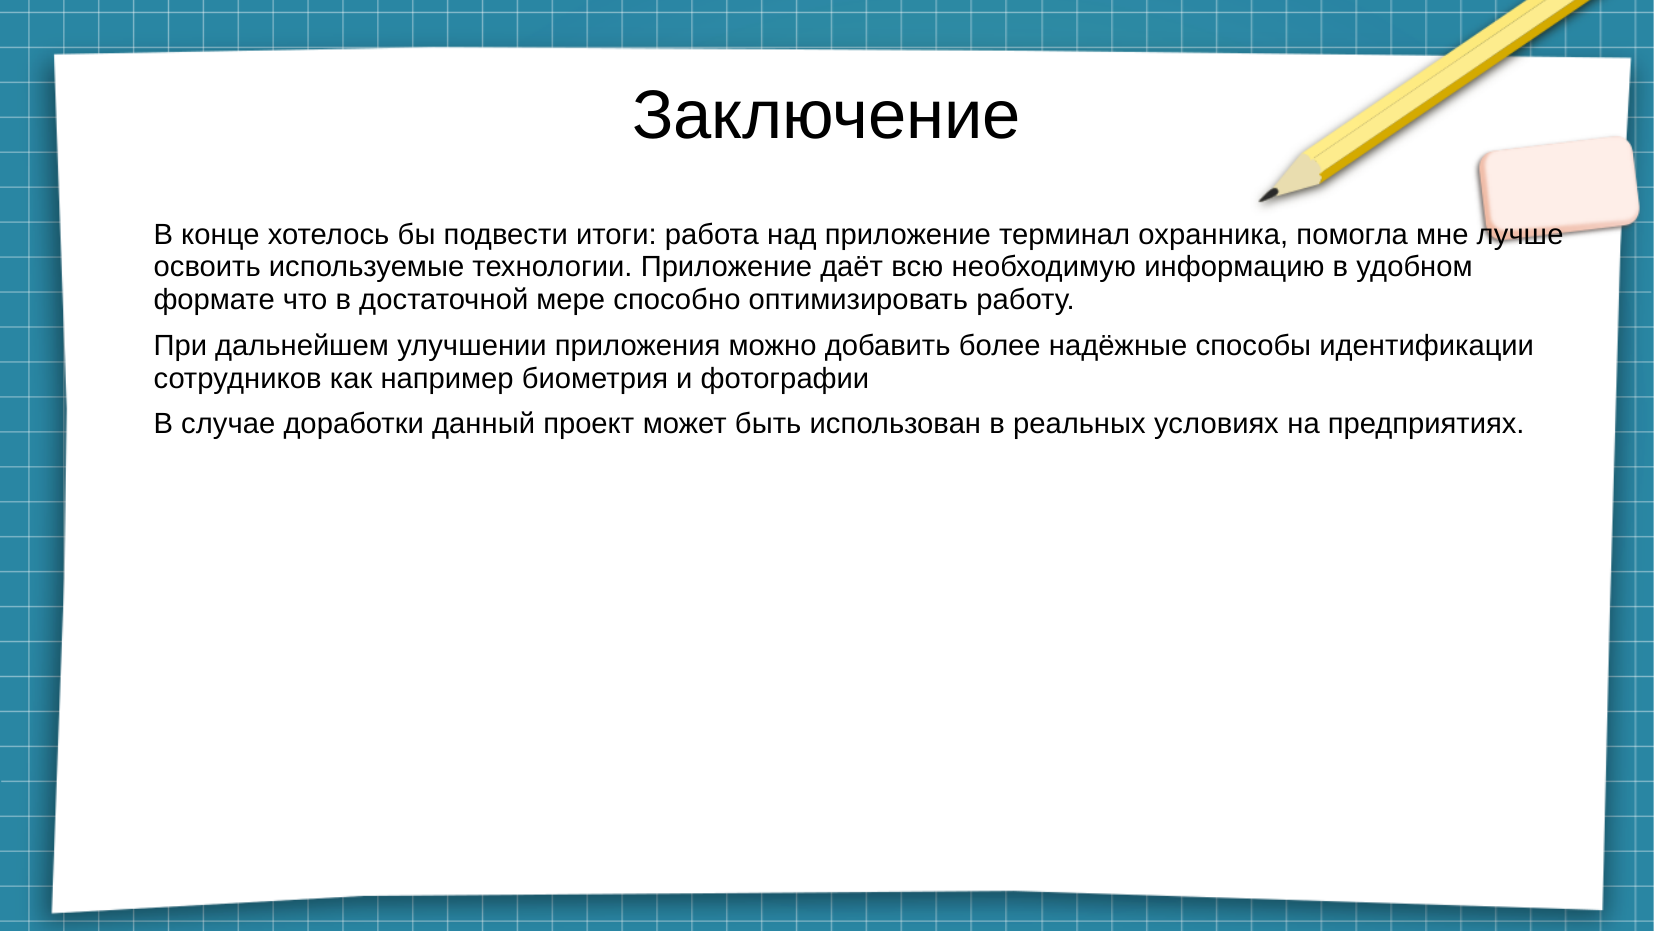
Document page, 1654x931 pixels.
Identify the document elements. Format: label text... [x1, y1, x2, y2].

picture [0, 0, 1654, 931]
list В конце хотелось бы подвести итоги: работа над приложение терминал охранника, помогла мне лучше освоить используемые технологии. Приложение даёт всю необходимую информацию в удобном формате что в достаточной мере способно оптимизировать работу. При дальнейшем улучшении приложения можно добавить более надёжные способы идентификации сотрудников как например биометрия и фотографии В случае доработки данный проект может быть использован в реальных условиях на предприятиях. [82, 217, 1571, 758]
title Заключение [82, 37, 1571, 193]
